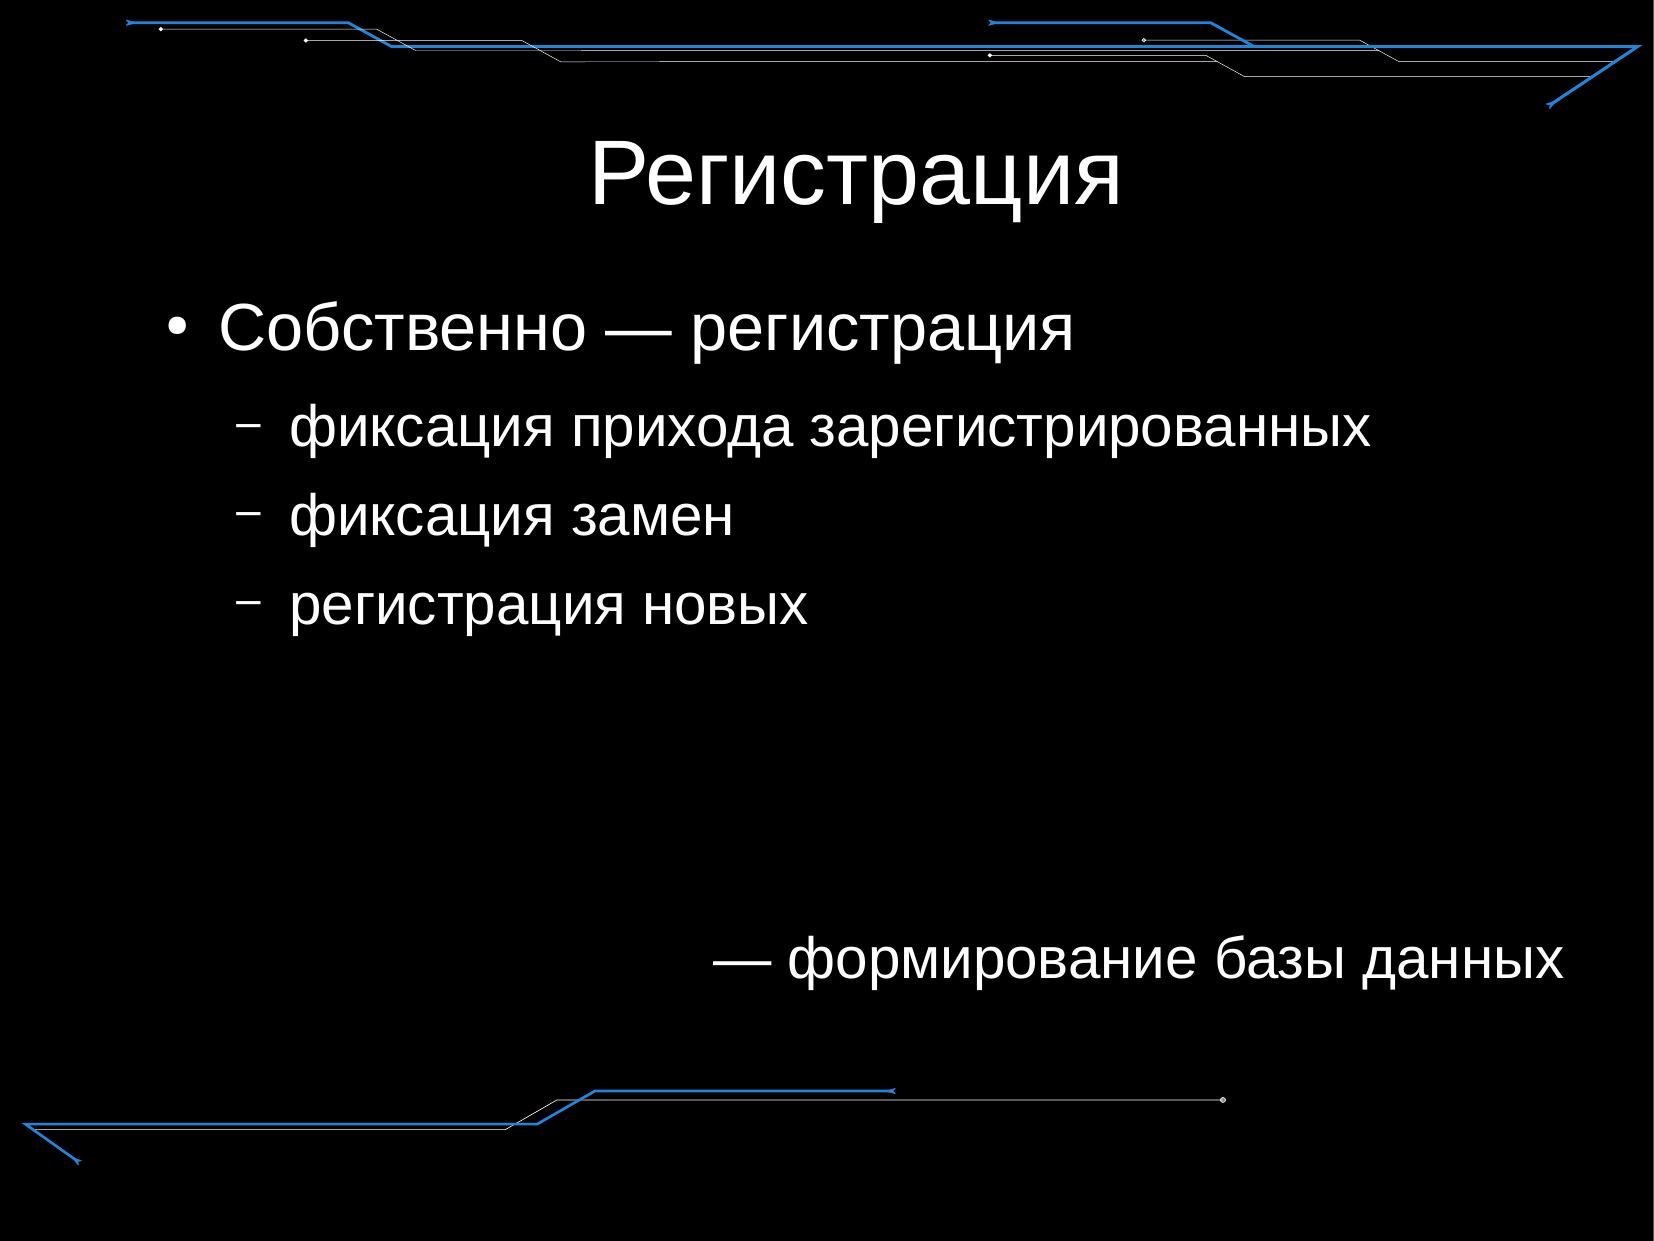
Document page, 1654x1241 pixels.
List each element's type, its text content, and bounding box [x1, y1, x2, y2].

title Регистрация [147, 84, 1565, 262]
list Собственно — регистрация фиксация прихода зарегистрированных фиксация замен регистрация новых — формирование базы данных [147, 289, 1565, 1010]
